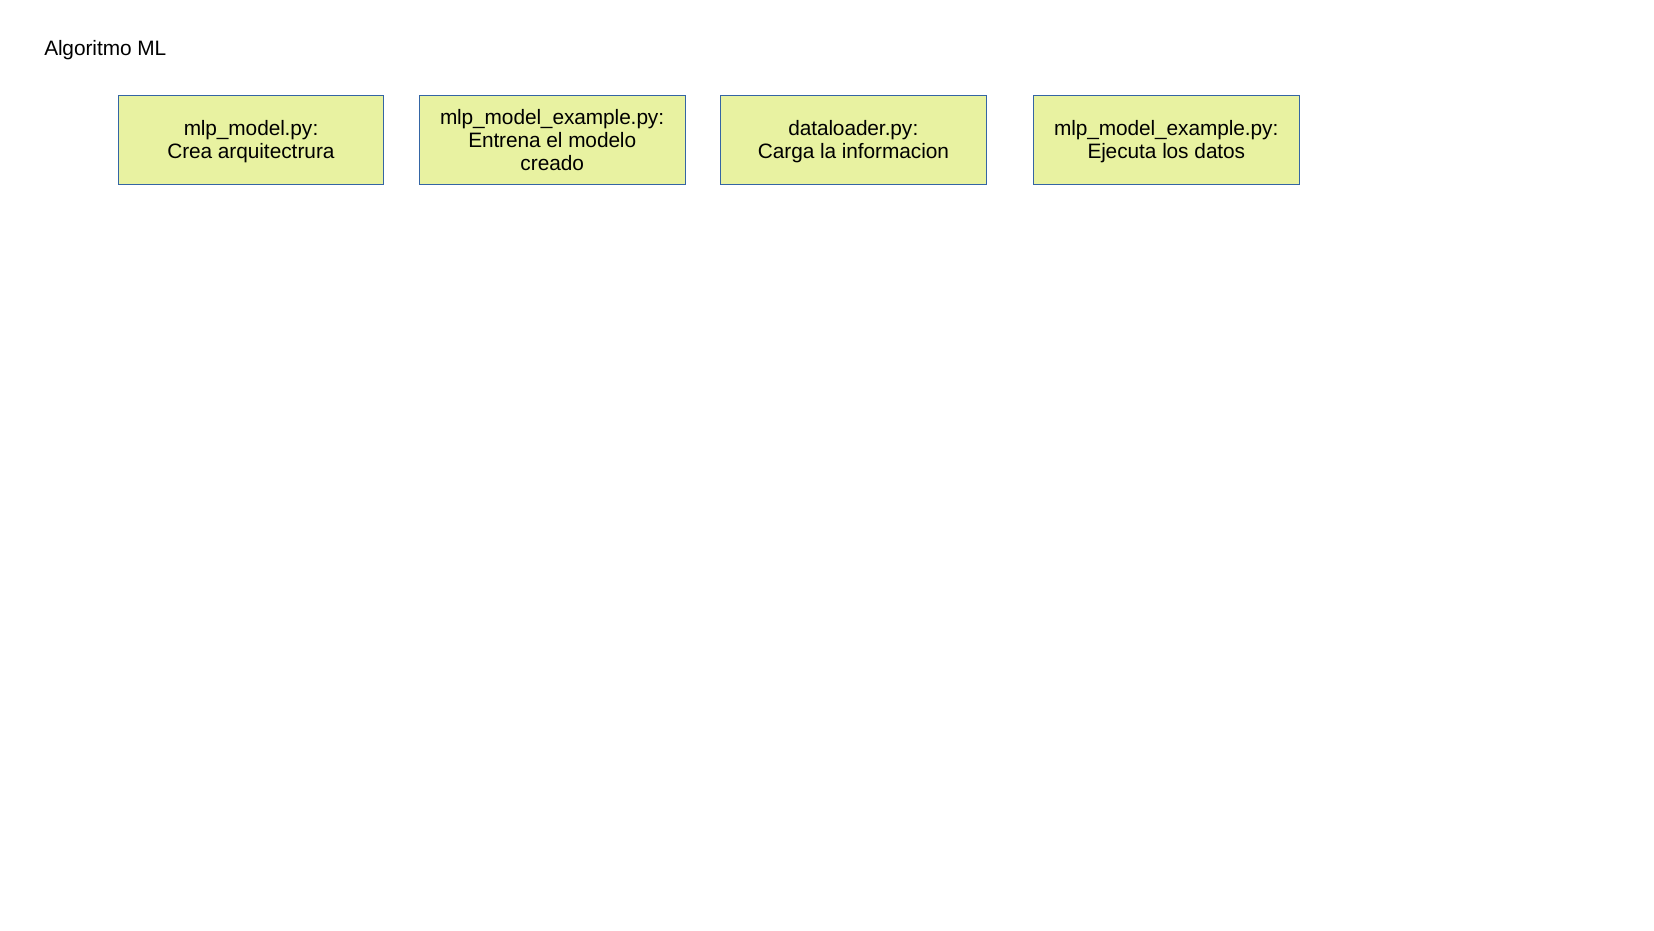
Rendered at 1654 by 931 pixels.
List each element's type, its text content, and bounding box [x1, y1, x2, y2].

text_box dataloader.py: Carga la informacion [720, 95, 987, 185]
text_box Algoritmo ML [29, 29, 296, 68]
text_box mlp_model_example.py: Ejecuta los datos [1033, 95, 1300, 185]
text_box mlp_model.py: Crea arquitectrura [118, 95, 384, 185]
text_box mlp_model_example.py: Entrena el modelo creado [419, 95, 686, 185]
